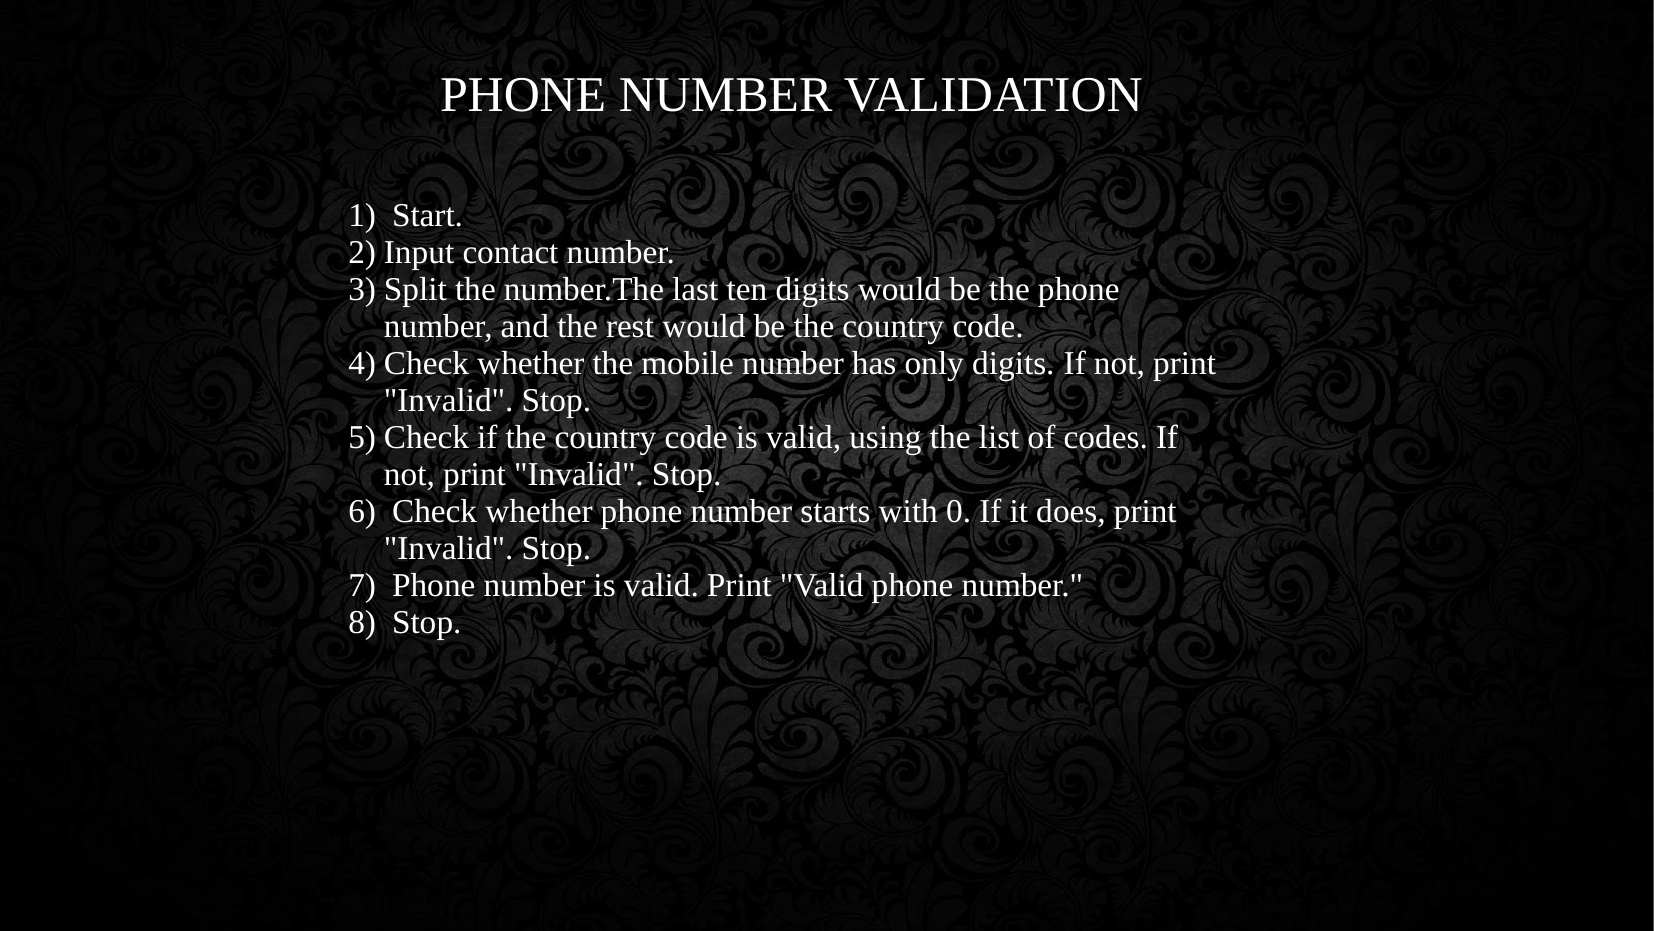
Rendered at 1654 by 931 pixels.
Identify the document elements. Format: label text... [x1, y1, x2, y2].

picture [0, 0, 1654, 931]
text_box PHONE NUMBER VALIDATION [425, 59, 1193, 138]
text_box Start. Input contact number. Split the number.The last ten digits would be the phone number, and the rest would be the country code. Check whether the mobile number has only digits. If not, print "Invalid". Stop. Check if the country code is valid, using the list of codes. If not, print "Invalid". Stop. Check whether phone number starts with 0. If it does, print "Invalid". Stop. Phone number is valid. Print "Valid phone number." Stop. [330, 188, 1241, 649]
